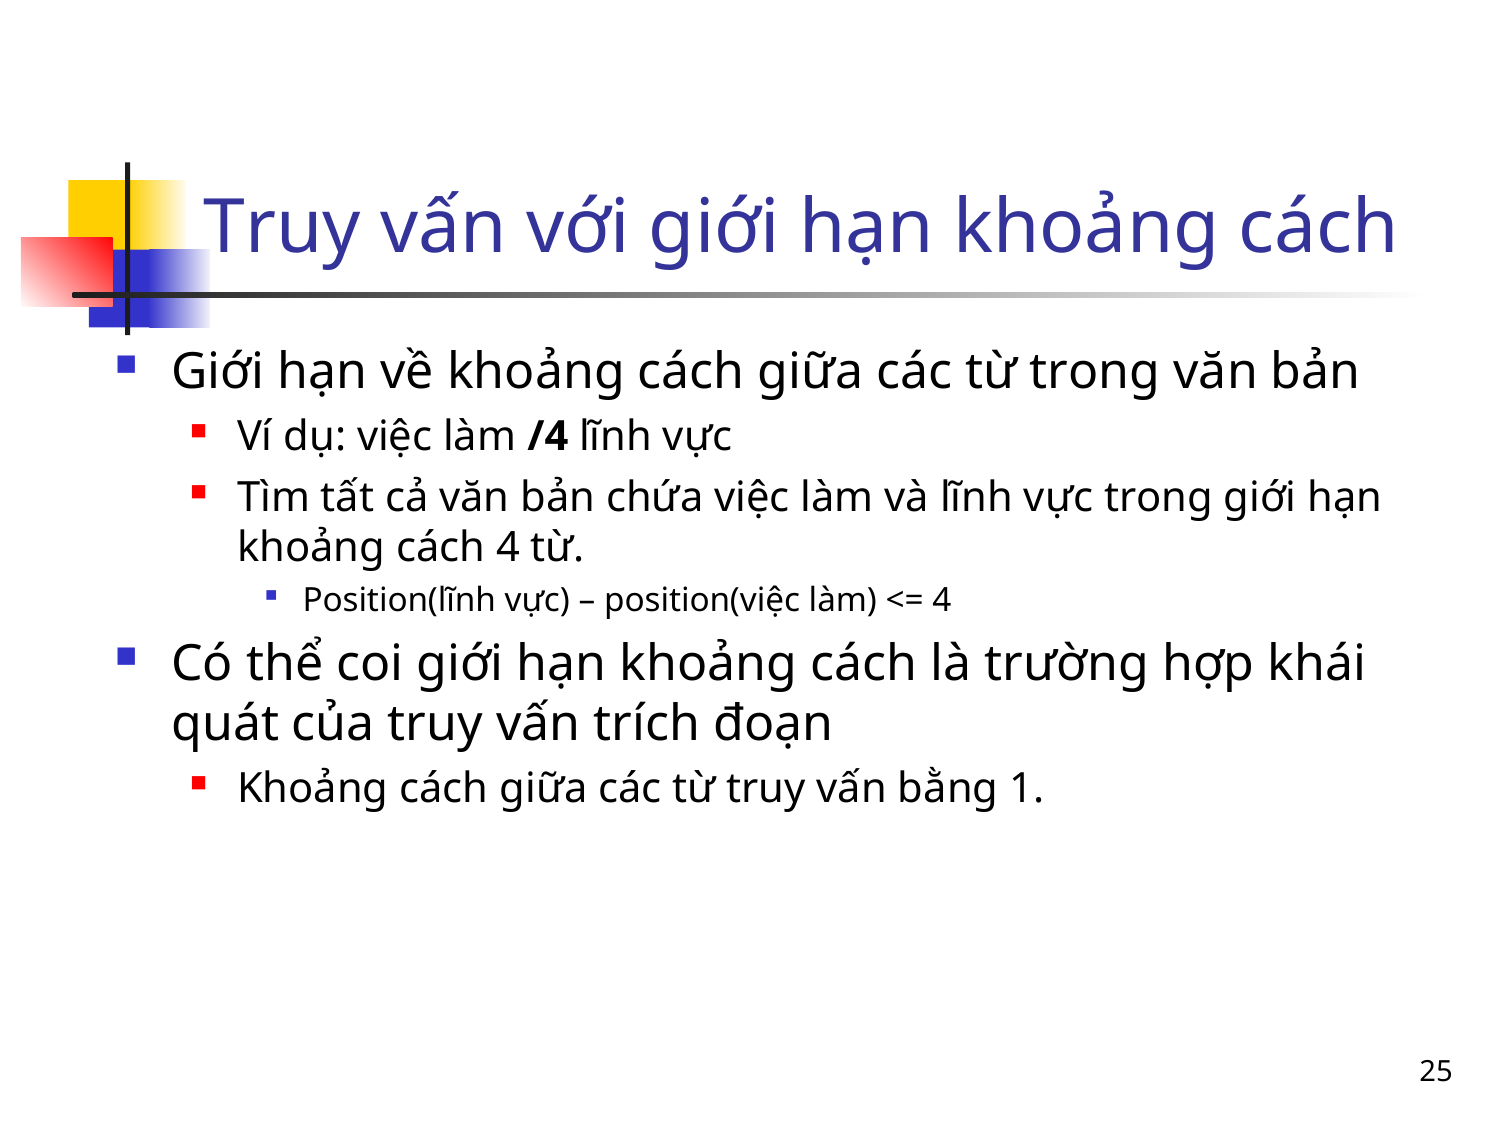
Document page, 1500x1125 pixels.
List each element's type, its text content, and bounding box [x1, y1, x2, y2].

text_box <number> [1155, 1024, 1468, 1100]
list Giới hạn về khoảng cách giữa các từ trong văn bản Ví dụ: việc làm /4 lĩnh vực Tìm tất cả văn bản chứa việc làm và lĩnh vực trong giới hạn khoảng cách 4 từ. Position(lĩnh vực) – position(việc làm) <= 4 Có thể coi giới hạn khoảng cách là trường hợp khái quát của truy vấn trích đoạn Khoảng cách giữa các từ truy vấn bằng 1. [100, 331, 1469, 1007]
title Truy vấn với giới hạn khoảng cách [188, 35, 1468, 276]
